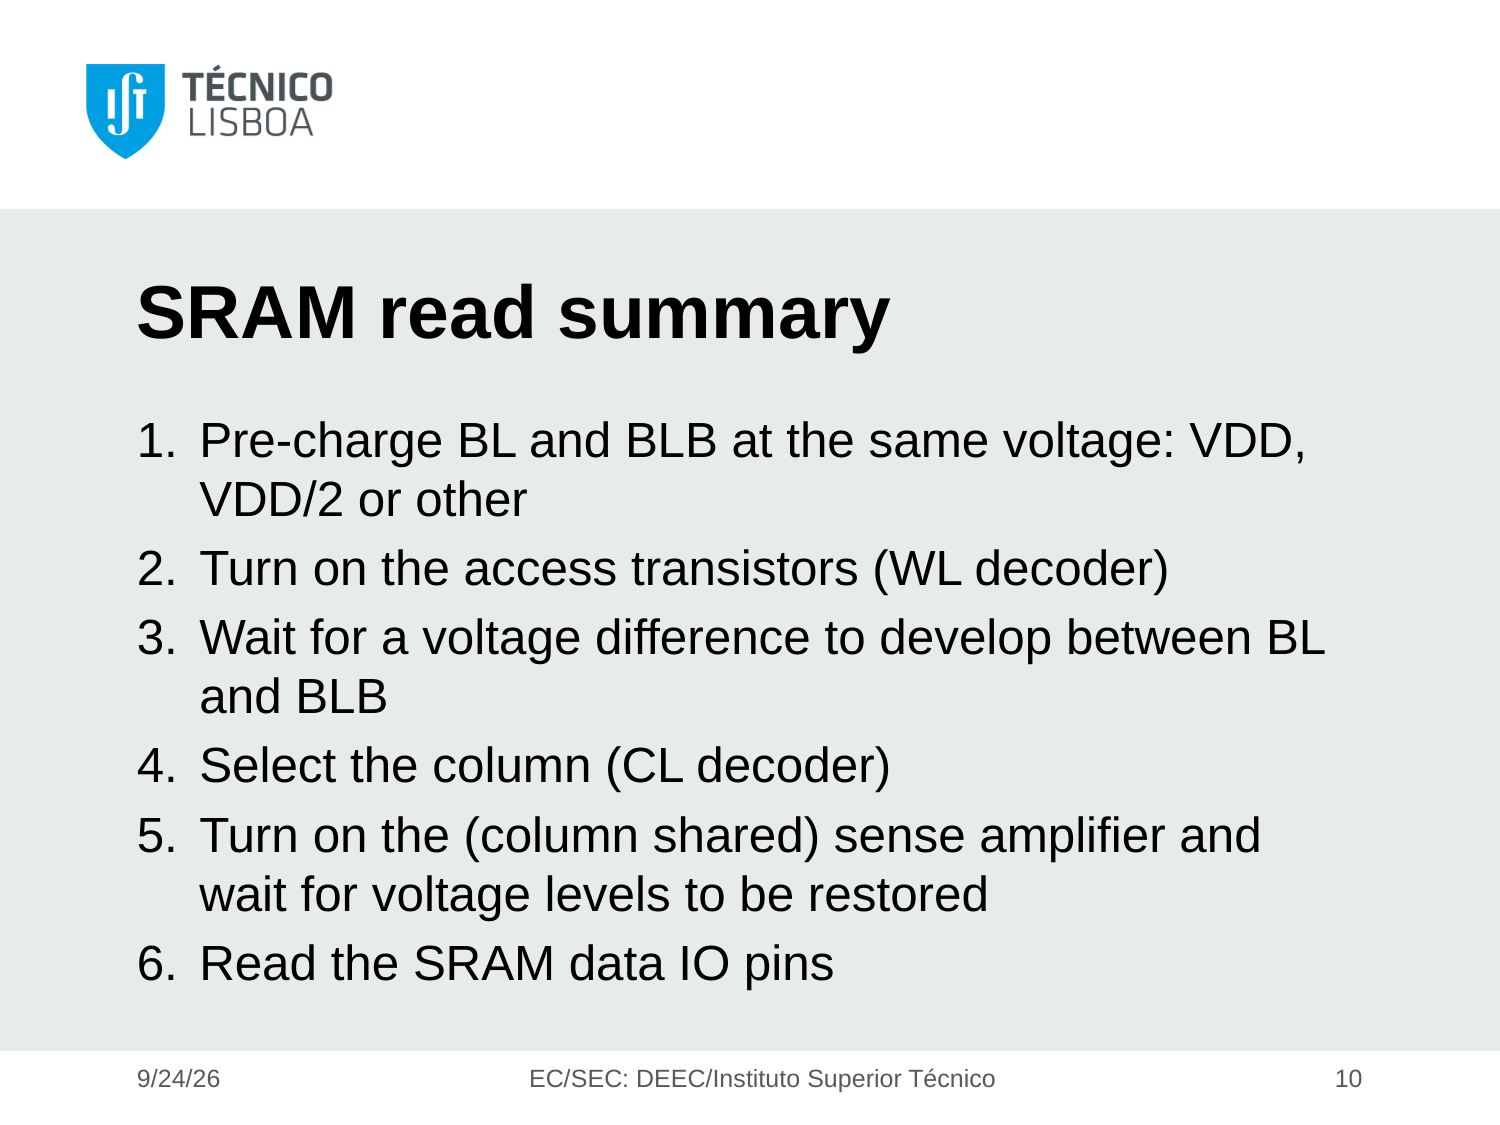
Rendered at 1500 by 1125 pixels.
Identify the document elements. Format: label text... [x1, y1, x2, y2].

title SRAM read summary [121, 237, 1378, 381]
slide_number 11/29/18 [121, 1052, 425, 1103]
footer EC/SEC: DEEC/Instituto Superior Técnico [512, 1052, 1021, 1103]
slide_number <number> [1077, 1052, 1378, 1103]
picture [0, 0, 1500, 1125]
list Pre-charge BL and BLB at the same voltage: VDD, VDD/2 or other Turn on the access transistors (WL decoder) Wait for a voltage difference to develop between BL and BLB Select the column (CL decoder) Turn on the (column shared) sense amplifier and wait for voltage levels to be restored Read the SRAM data IO pins [121, 400, 1378, 1005]
